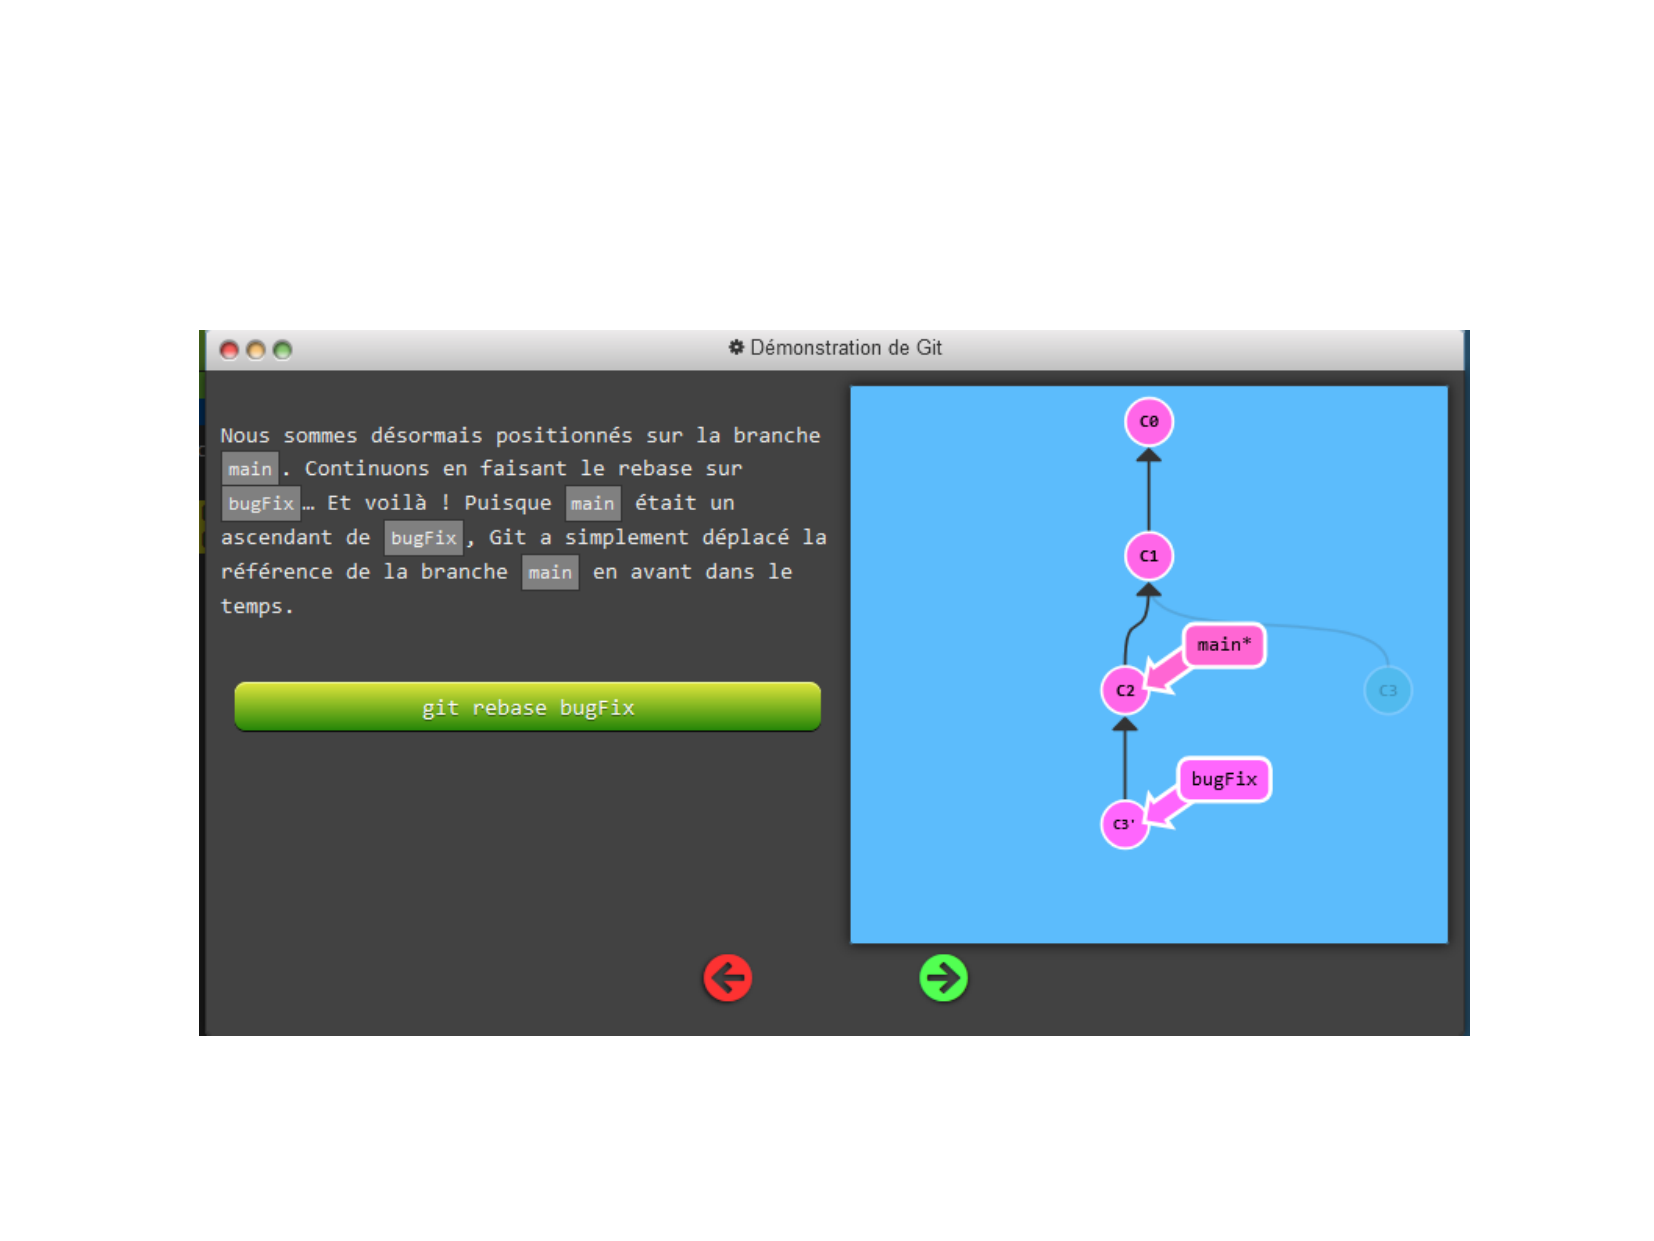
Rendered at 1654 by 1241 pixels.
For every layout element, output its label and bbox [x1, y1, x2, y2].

picture [199, 330, 1470, 1036]
